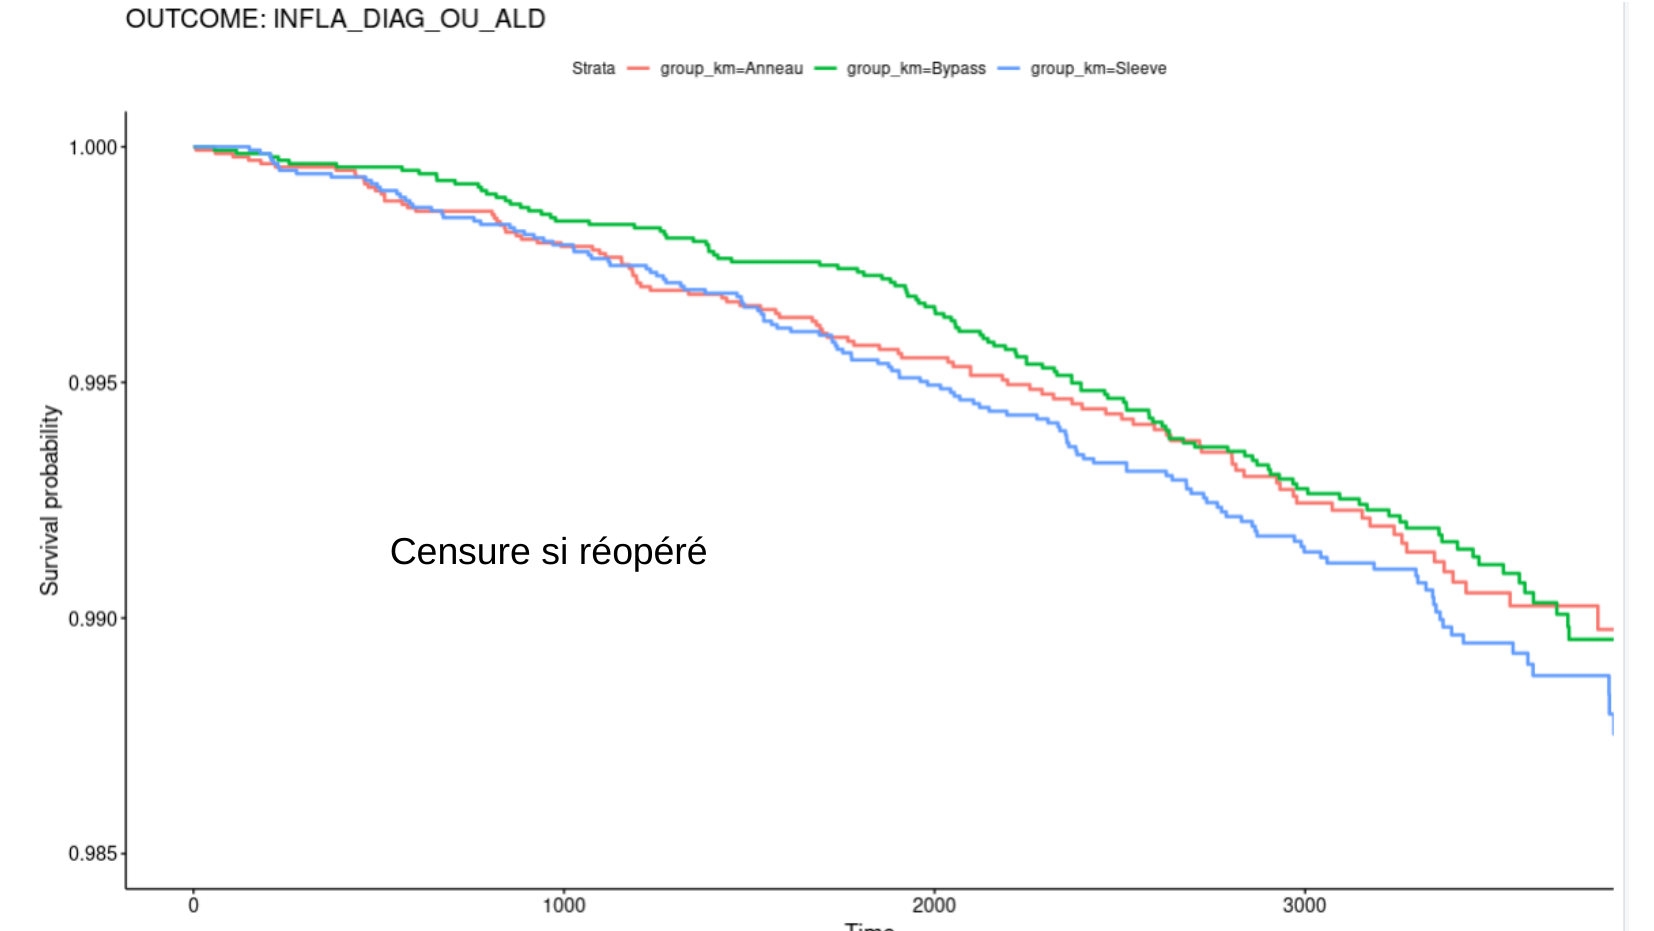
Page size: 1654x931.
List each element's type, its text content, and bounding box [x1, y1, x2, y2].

picture [36, 2, 1629, 931]
text_box Censure si réopéré [375, 522, 723, 580]
